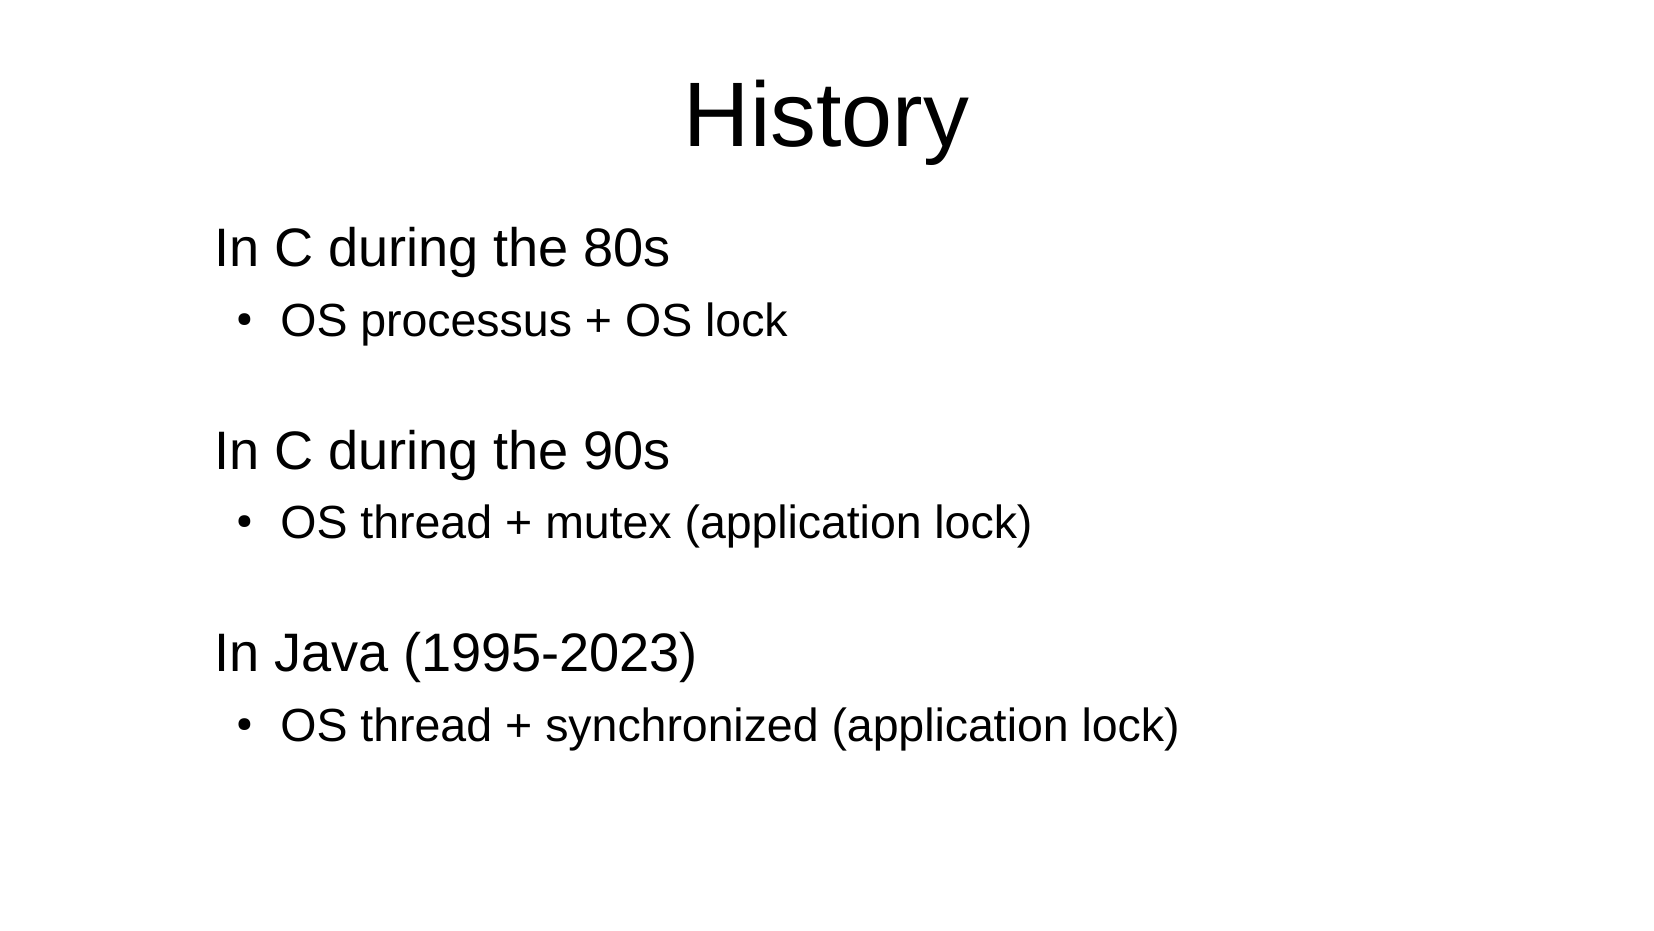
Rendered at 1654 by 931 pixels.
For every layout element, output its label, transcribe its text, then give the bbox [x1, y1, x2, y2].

list In C during the 80s OS processus + OS lock In C during the 90s OS thread + mutex (application lock) In Java (1995-2023) OS thread + synchronized (application lock) [82, 217, 1571, 758]
title History [82, 37, 1571, 193]
